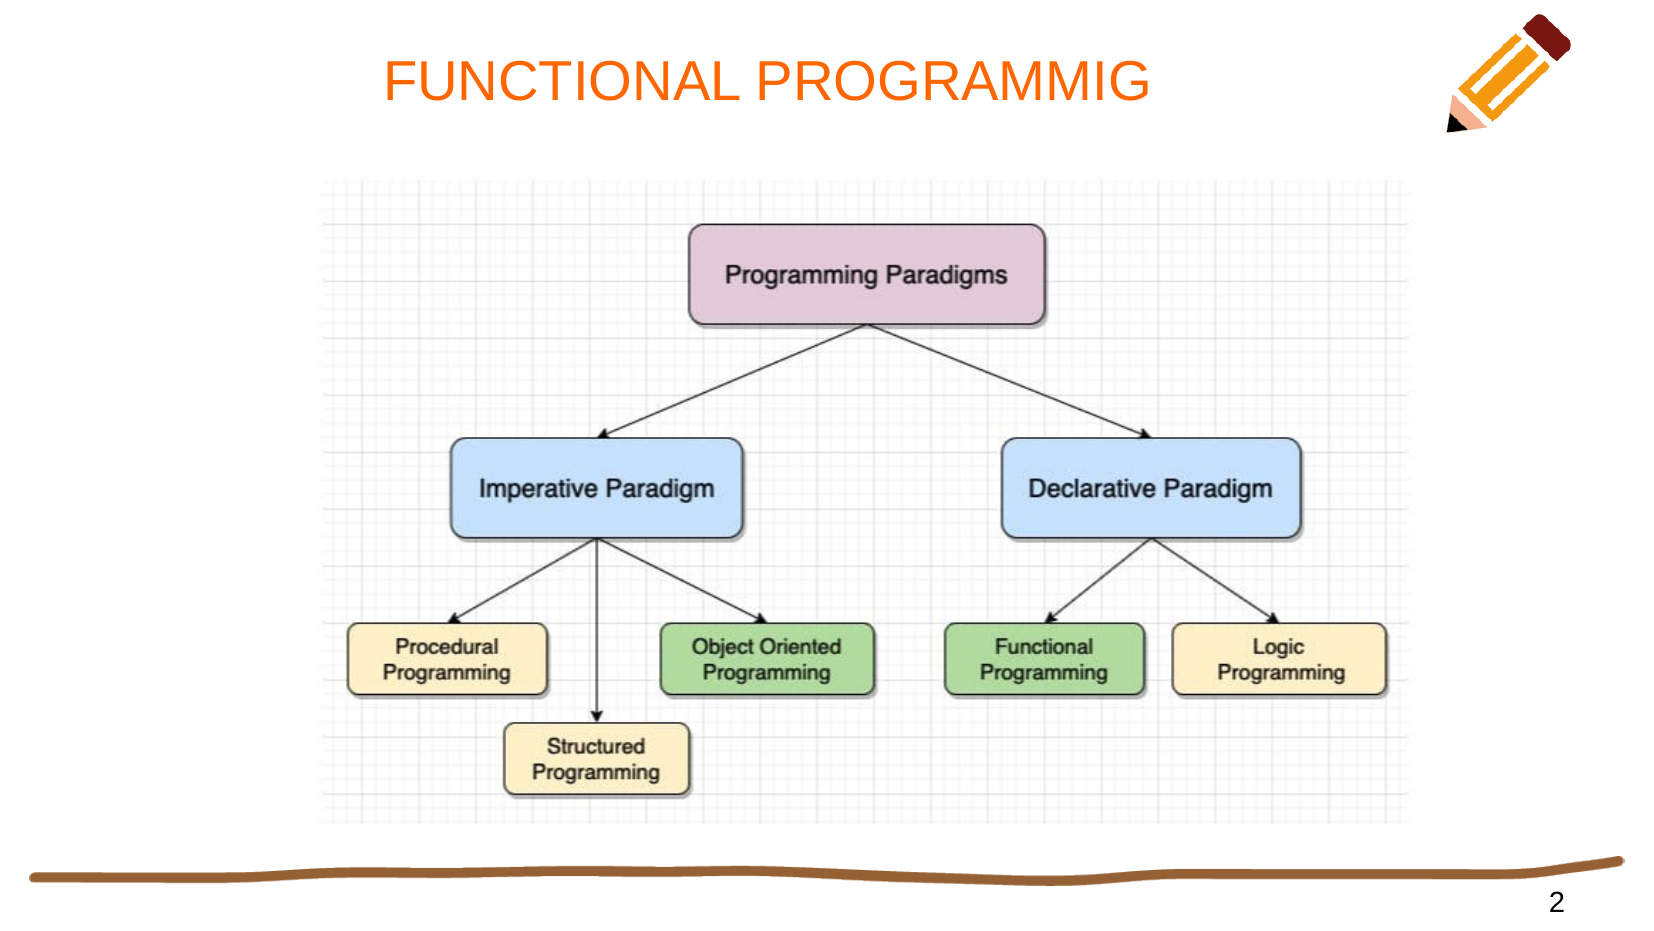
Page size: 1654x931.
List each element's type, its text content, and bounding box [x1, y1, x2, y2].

picture [1446, 14, 1571, 133]
title FUNCTIONAL PROGRAMMIG [88, 29, 1447, 133]
picture [314, 174, 1416, 825]
picture [29, 856, 1625, 886]
